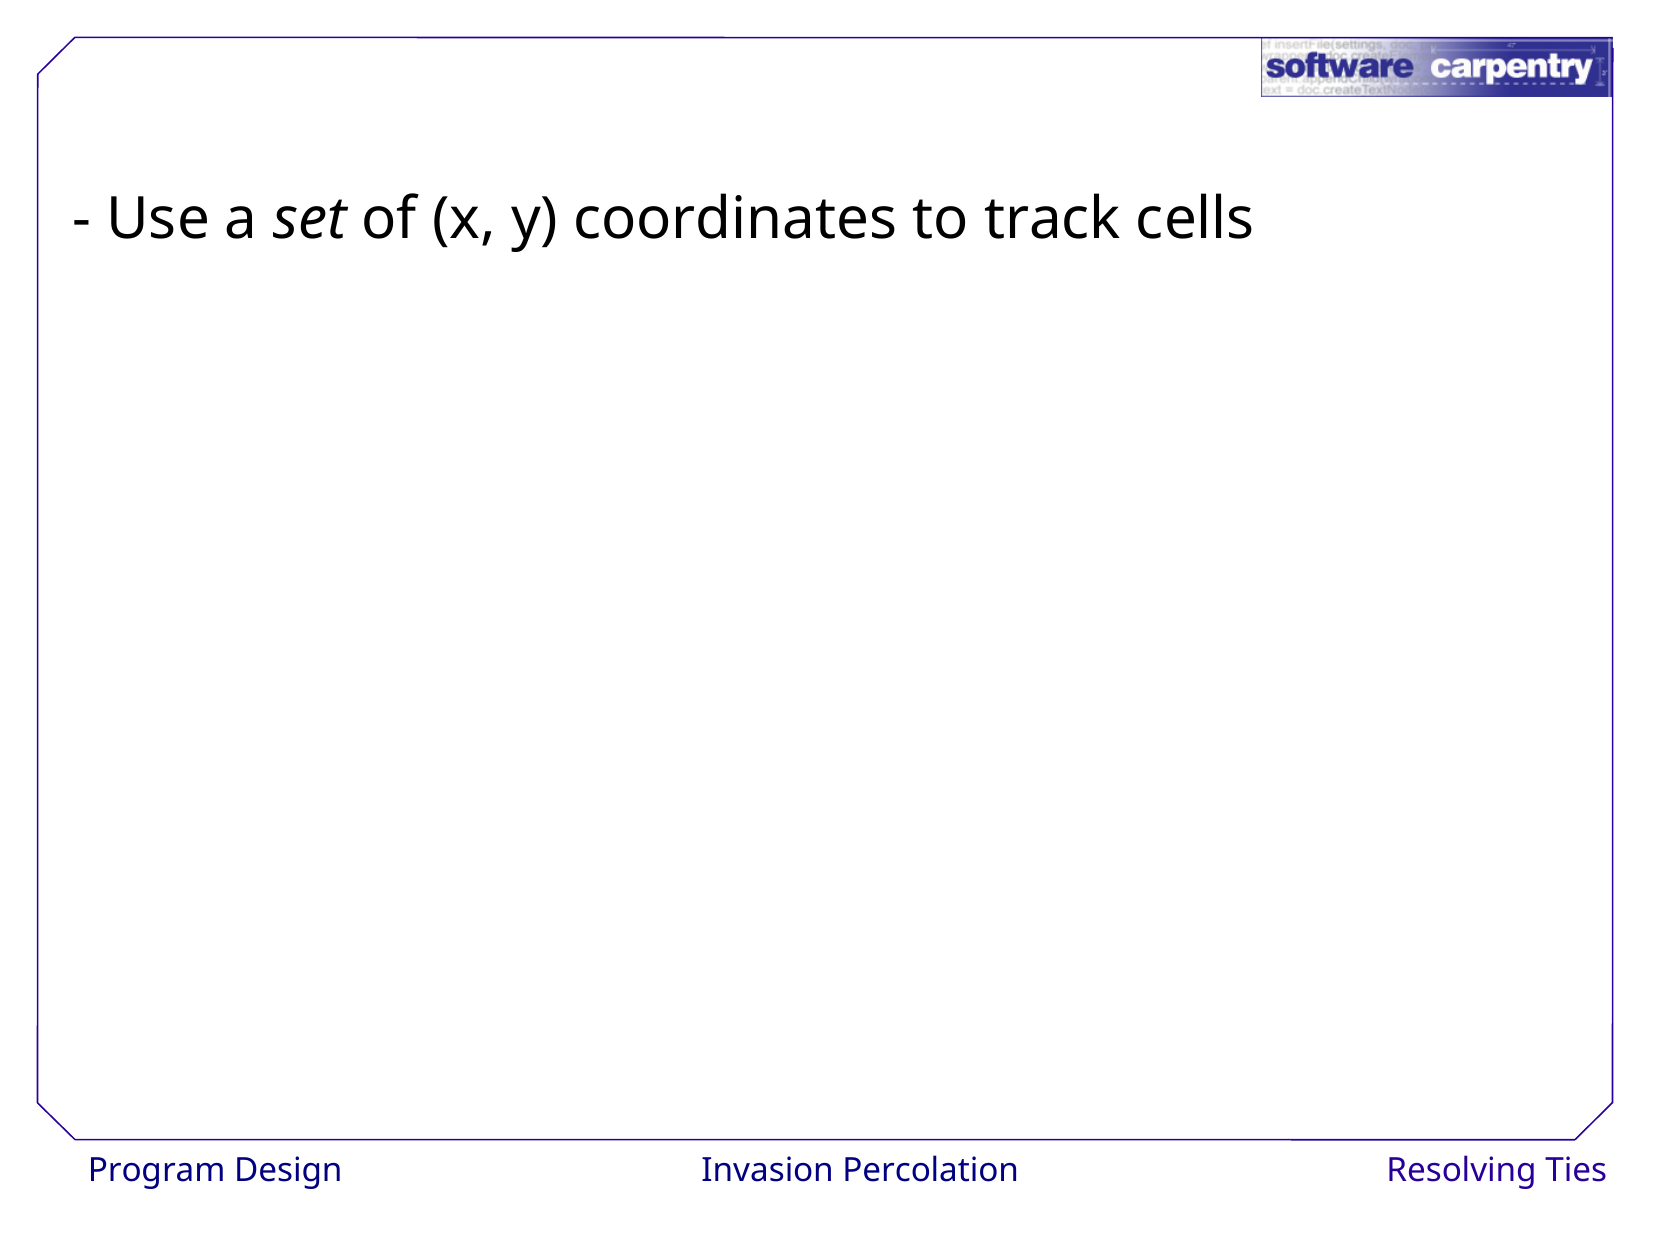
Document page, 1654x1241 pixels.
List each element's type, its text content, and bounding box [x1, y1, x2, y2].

picture [1261, 39, 1613, 97]
text_box - Use a set of (x, y) coordinates to track cells [57, 138, 1420, 259]
